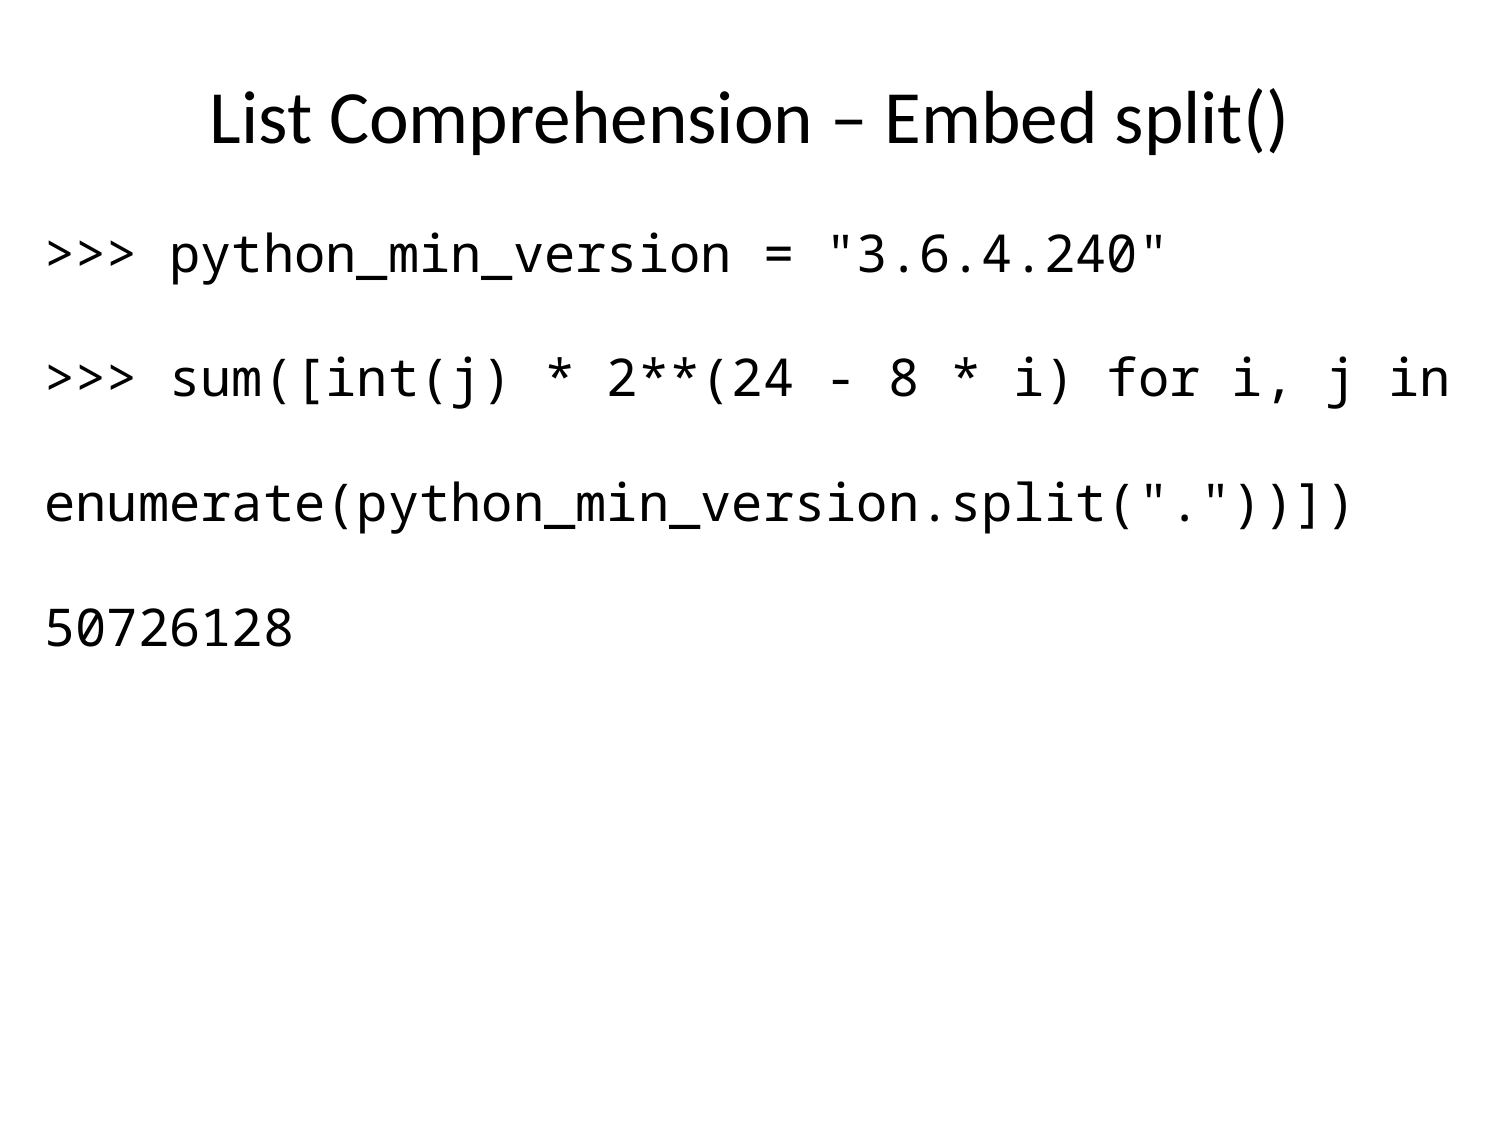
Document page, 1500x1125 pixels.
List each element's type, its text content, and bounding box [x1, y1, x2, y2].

title List Comprehension – Embed split() [76, 30, 1424, 184]
text_box >>> python_min_version = "3.6.4.240" >>> sum([int(j) * 2**(24 - 8 * i) for i, j in enumerate(python_min_version.split("."))]) 50726128 [29, 184, 1500, 693]
